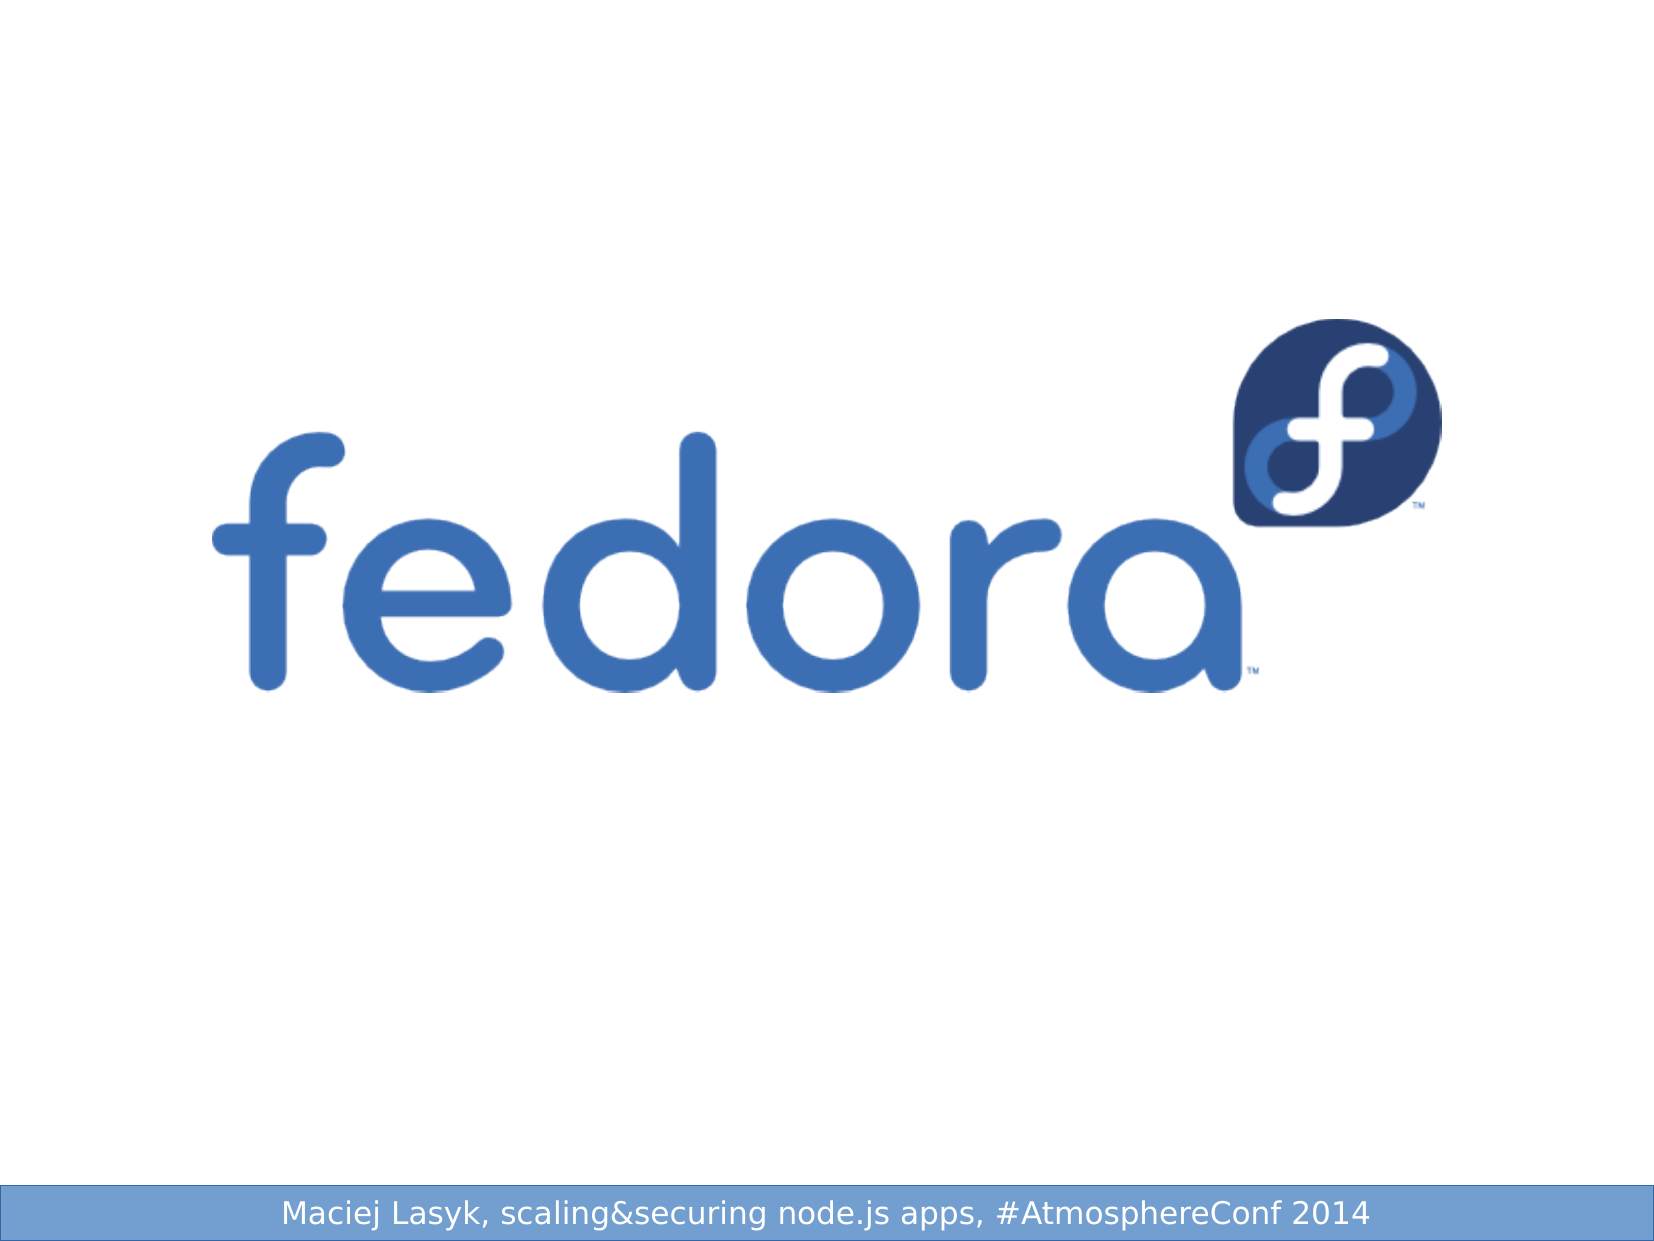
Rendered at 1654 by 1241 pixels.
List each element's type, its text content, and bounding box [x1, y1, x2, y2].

text_box Maciej Lasyk, scaling&securing node.js apps, #AtmosphereConf 2014 [266, 1188, 1388, 1240]
picture [212, 319, 1442, 693]
text_box [0, 1185, 1654, 1241]
